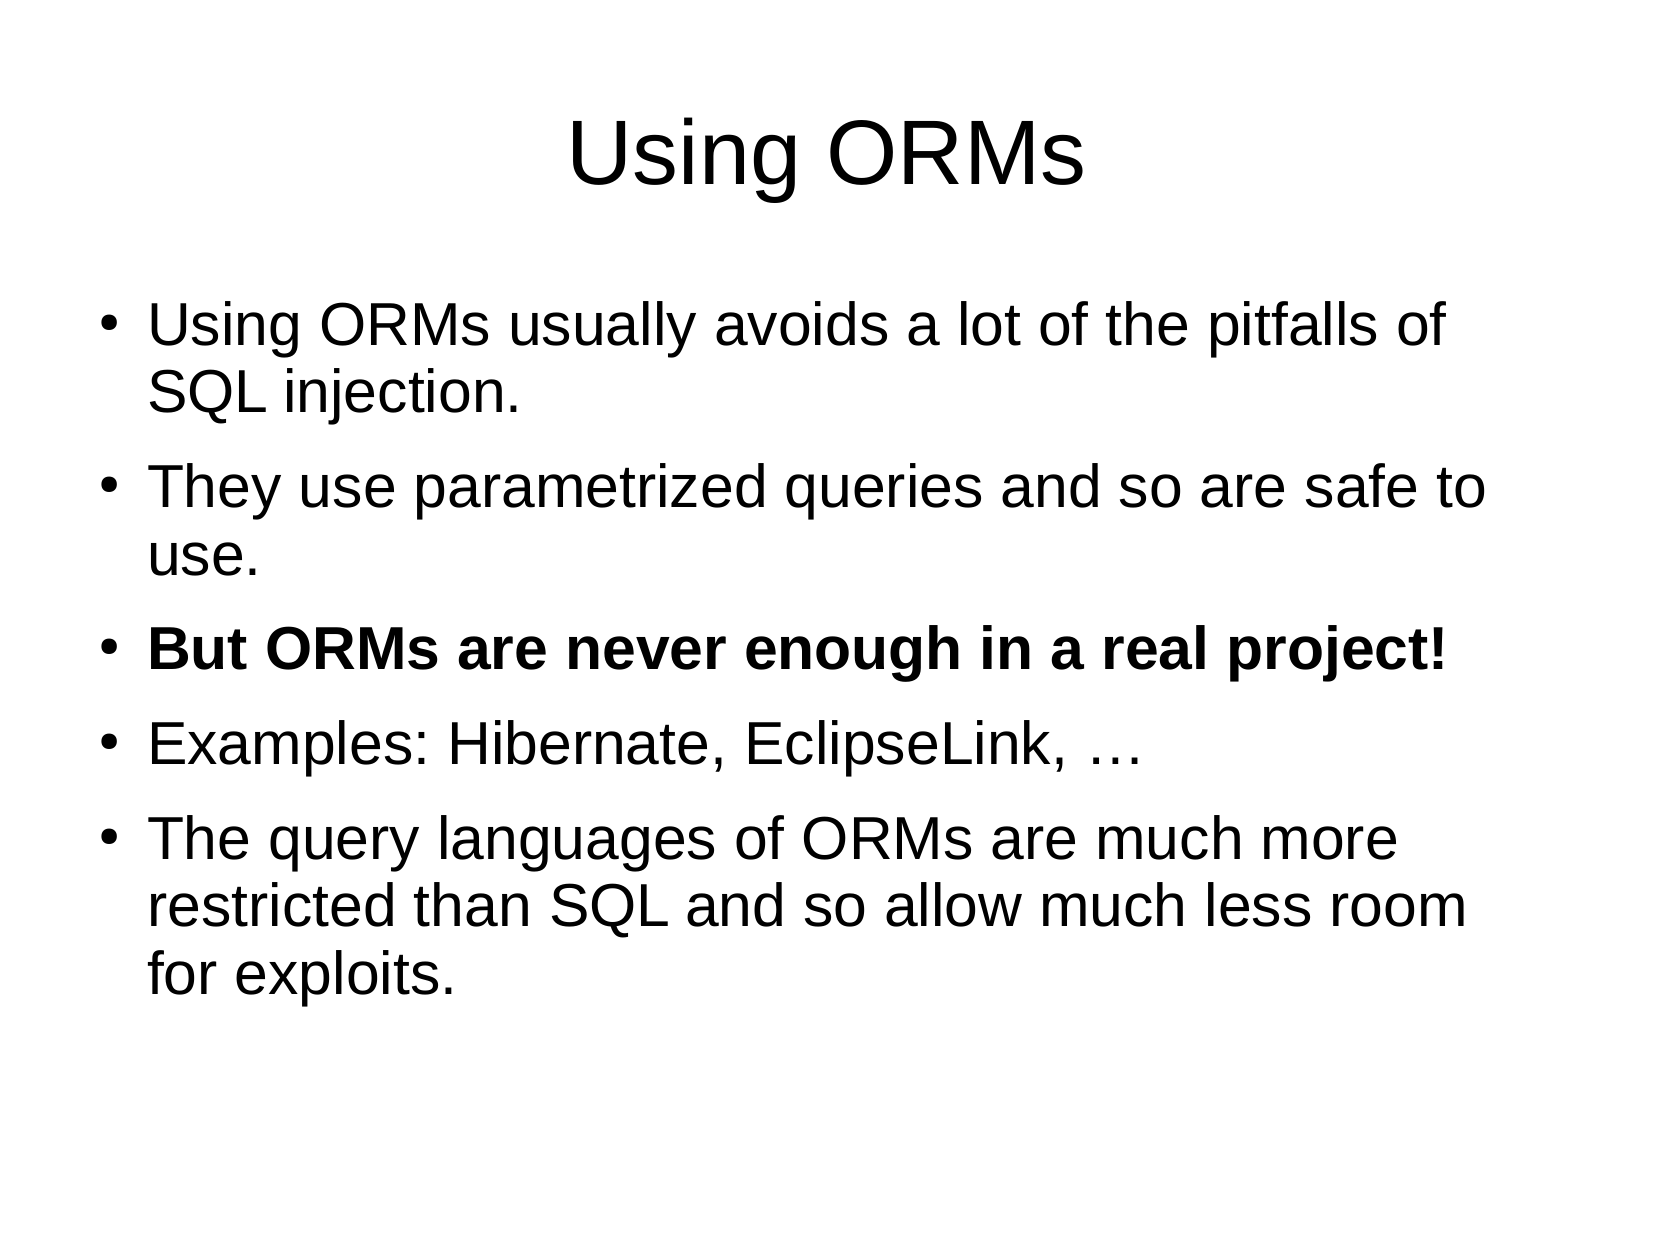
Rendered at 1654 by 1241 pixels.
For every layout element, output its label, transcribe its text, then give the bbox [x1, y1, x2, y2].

title Using ORMs [82, 49, 1571, 257]
list Using ORMs usually avoids a lot of the pitfalls of SQL injection. They use parametrized queries and so are safe to use. But ORMs are never enough in a real project! Examples: Hibernate, EclipseLink, … The query languages of ORMs are much more restricted than SQL and so allow much less room for exploits. [82, 290, 1538, 1010]
